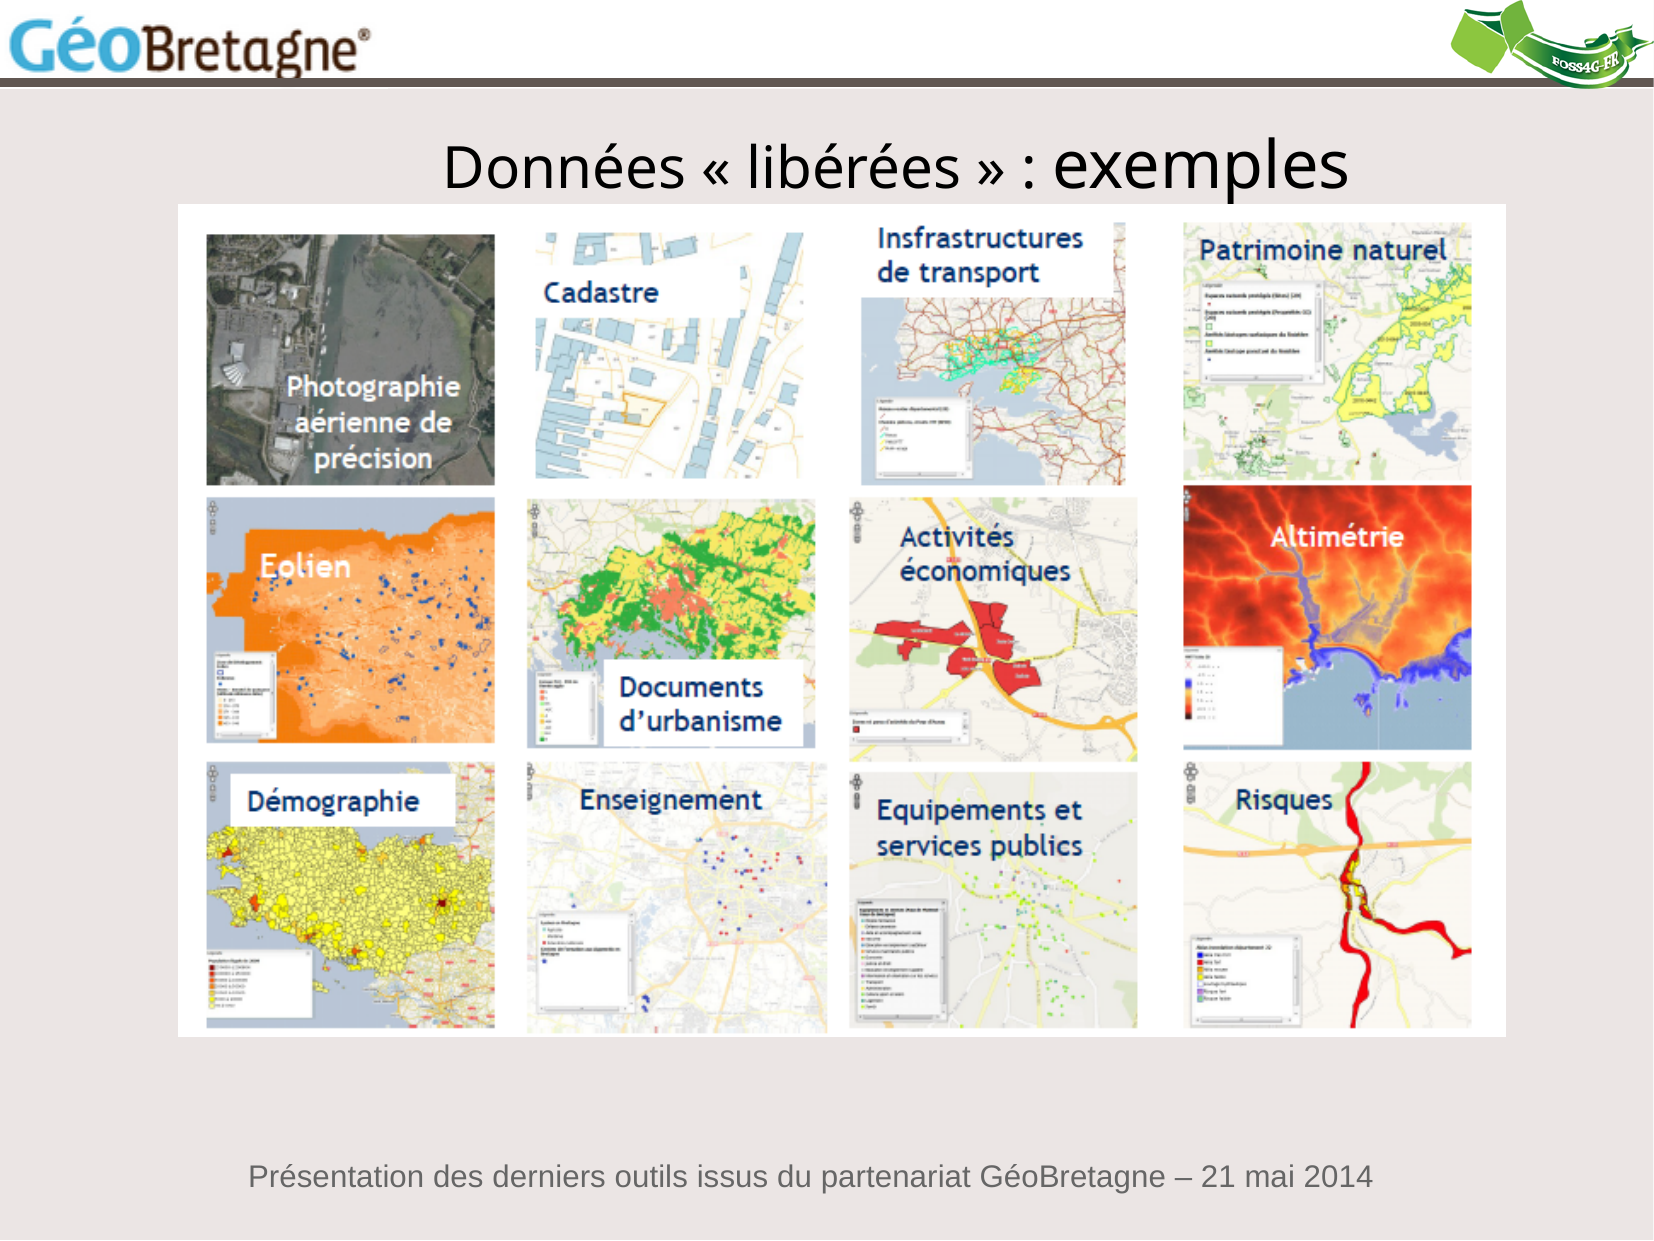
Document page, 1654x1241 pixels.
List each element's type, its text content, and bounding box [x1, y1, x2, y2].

title Données « libérées » : exemples [169, 118, 1625, 207]
picture [0, 0, 388, 78]
picture [178, 204, 1506, 1037]
picture [1449, 0, 1654, 89]
